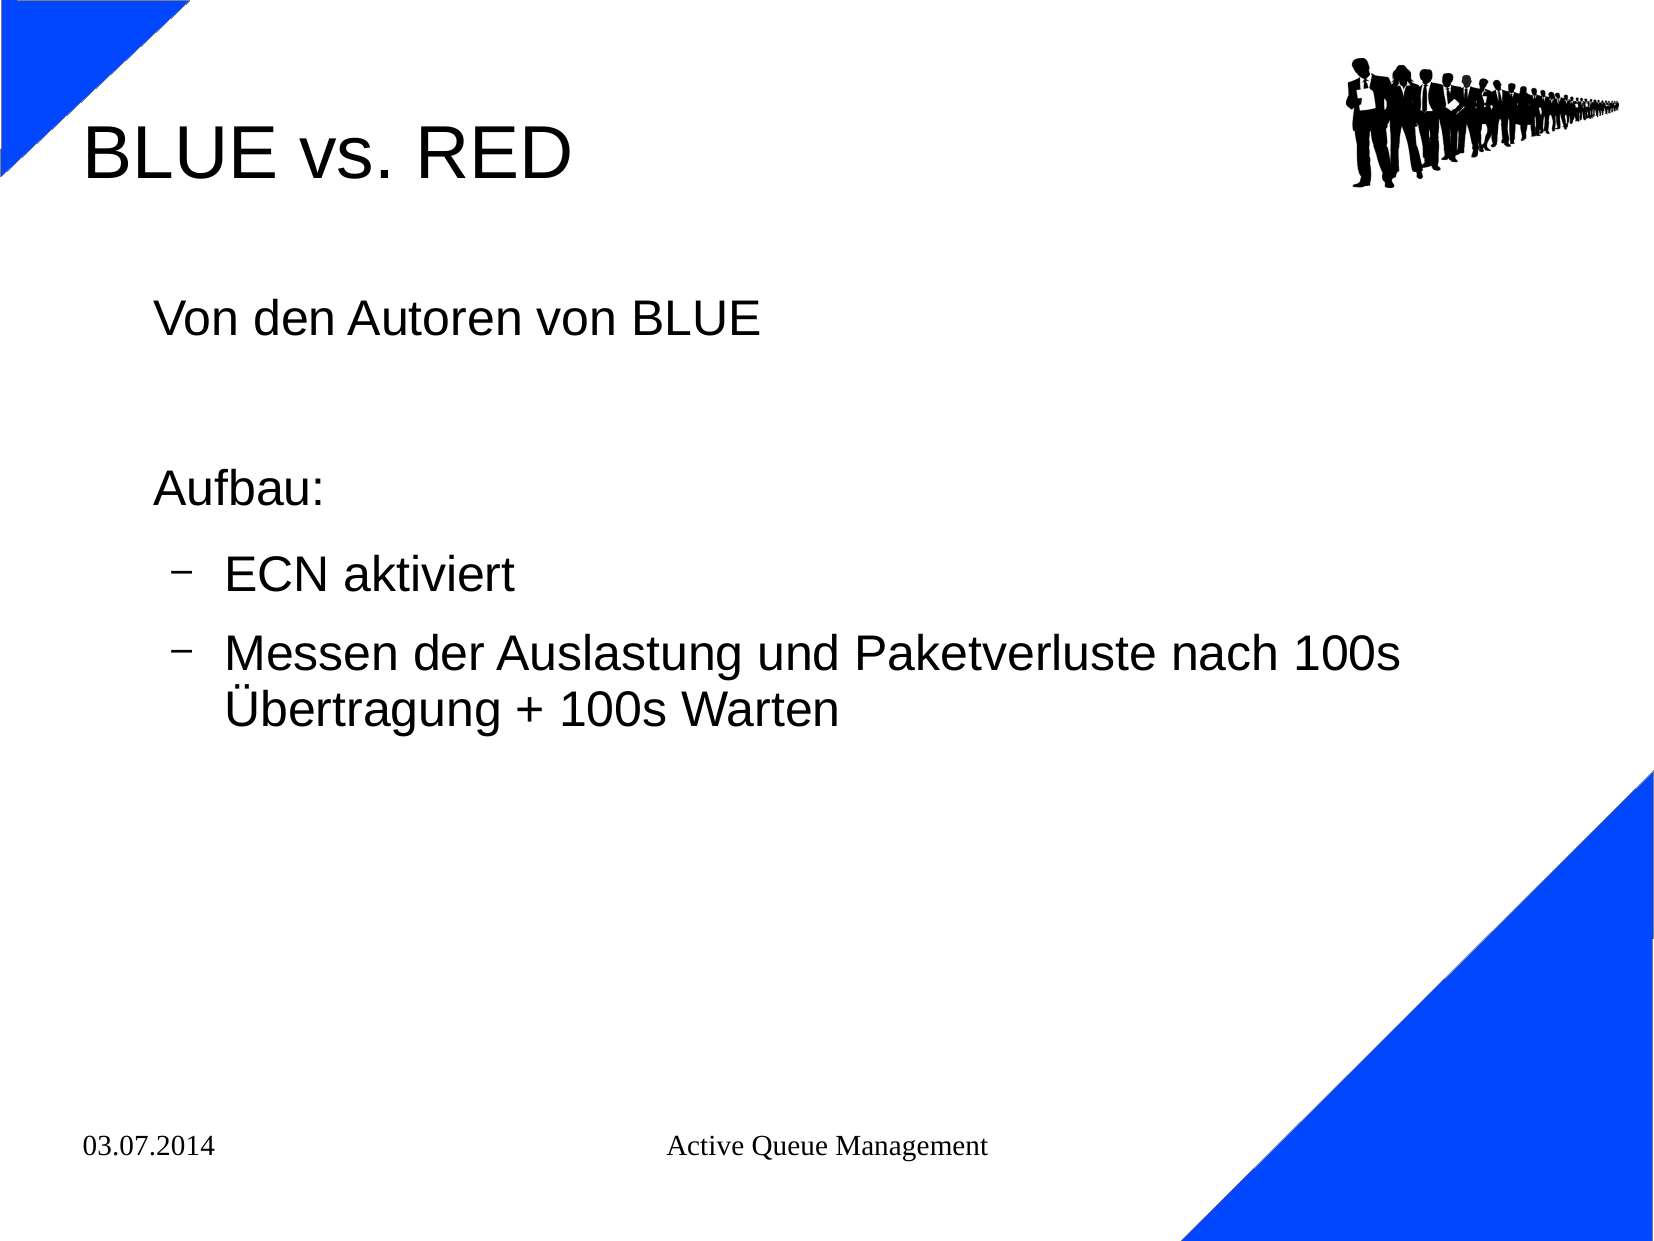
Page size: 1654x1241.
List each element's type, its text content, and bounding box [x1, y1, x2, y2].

title BLUE vs. RED [82, 49, 1571, 257]
list Von den Autoren von BLUE Aufbau: ECN aktiviert Messen der Auslastung und Paketverluste nach 100s Übertragung + 100s Warten [82, 290, 1571, 1109]
text_box [1180, 770, 1654, 1241]
picture [1346, 58, 1619, 188]
text_box [0, 0, 190, 177]
